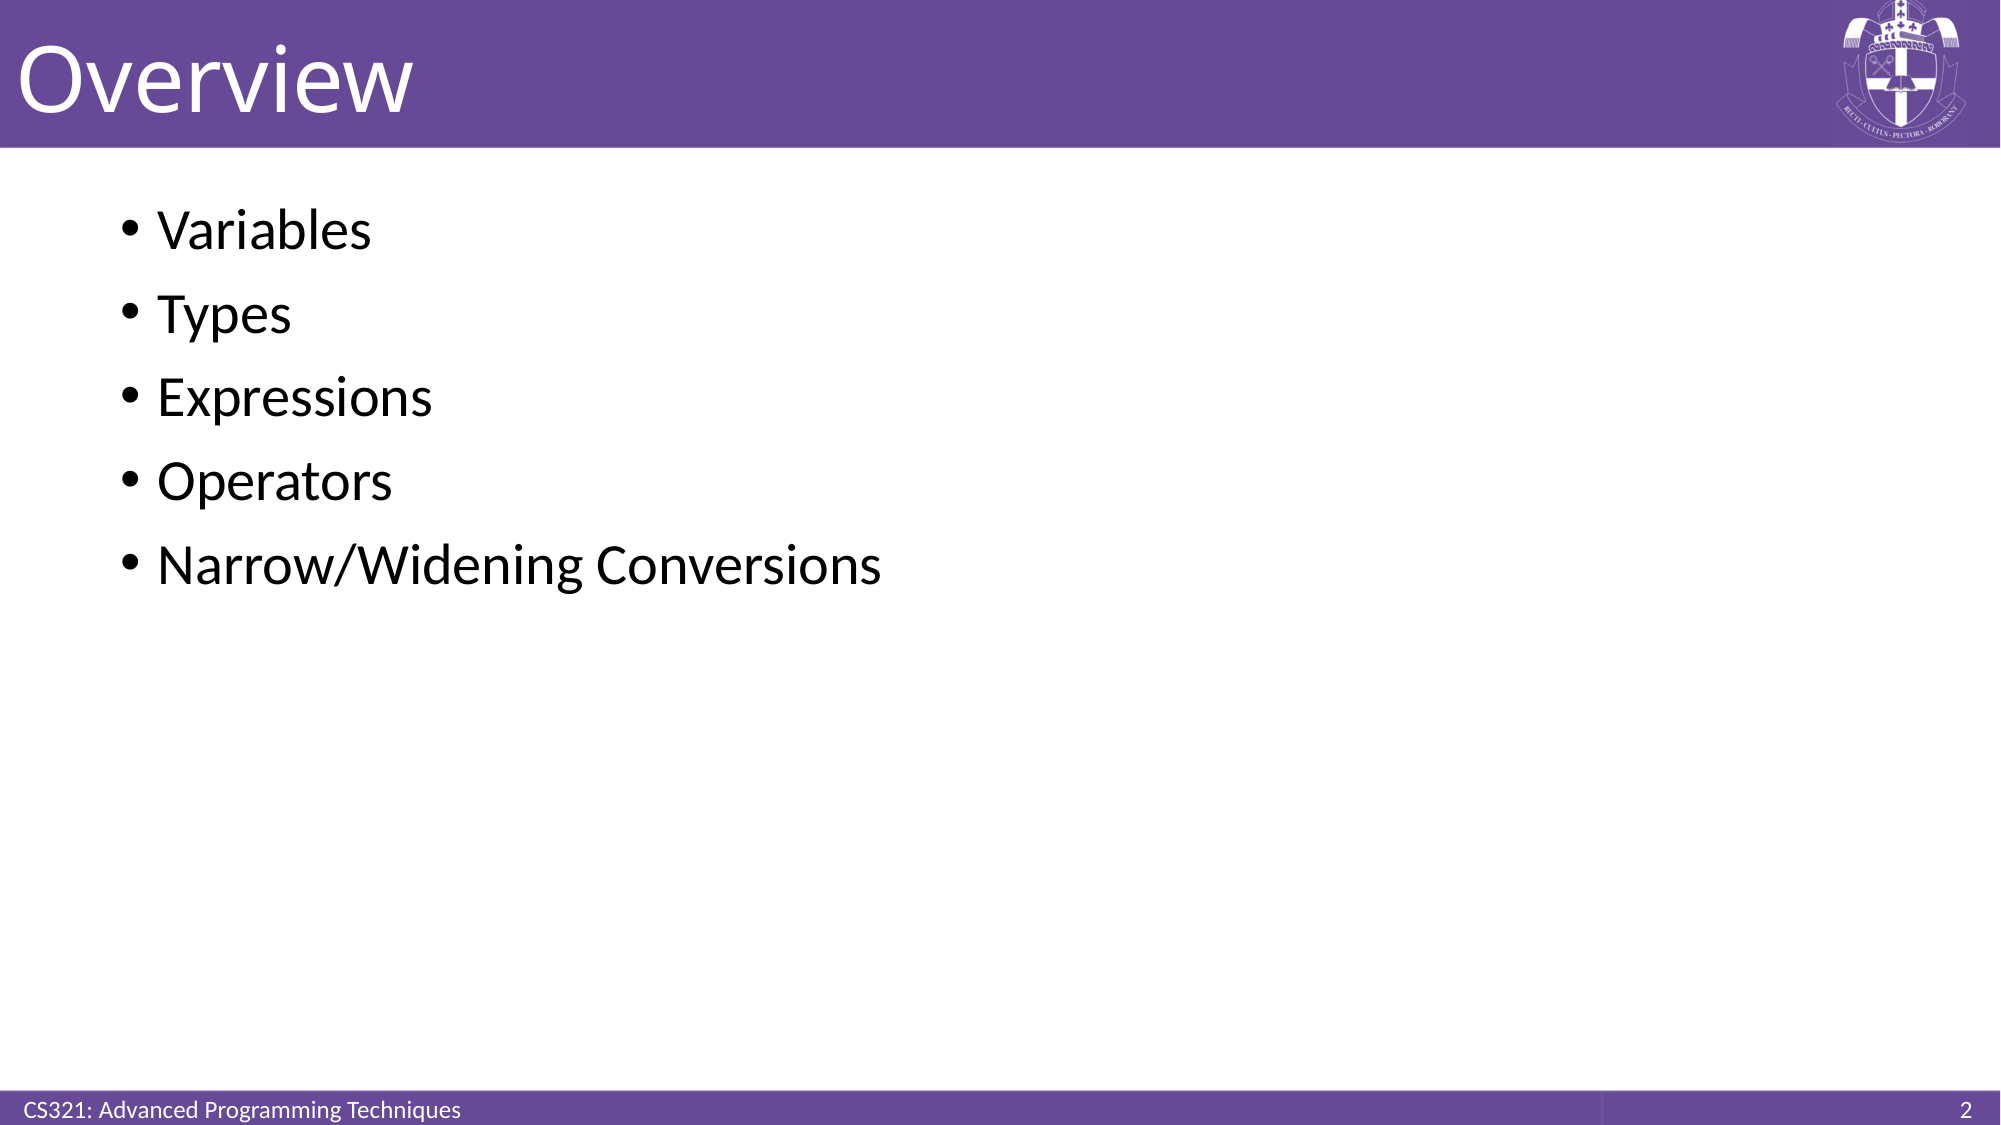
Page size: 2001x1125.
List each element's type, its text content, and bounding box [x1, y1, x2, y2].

picture [0, 0, 2001, 1125]
slide_number <number> [1862, 1078, 1994, 1125]
list Variables Types Expressions Operators Narrow/Widening Conversions [105, 191, 1831, 906]
title Overview [0, 0, 1725, 192]
